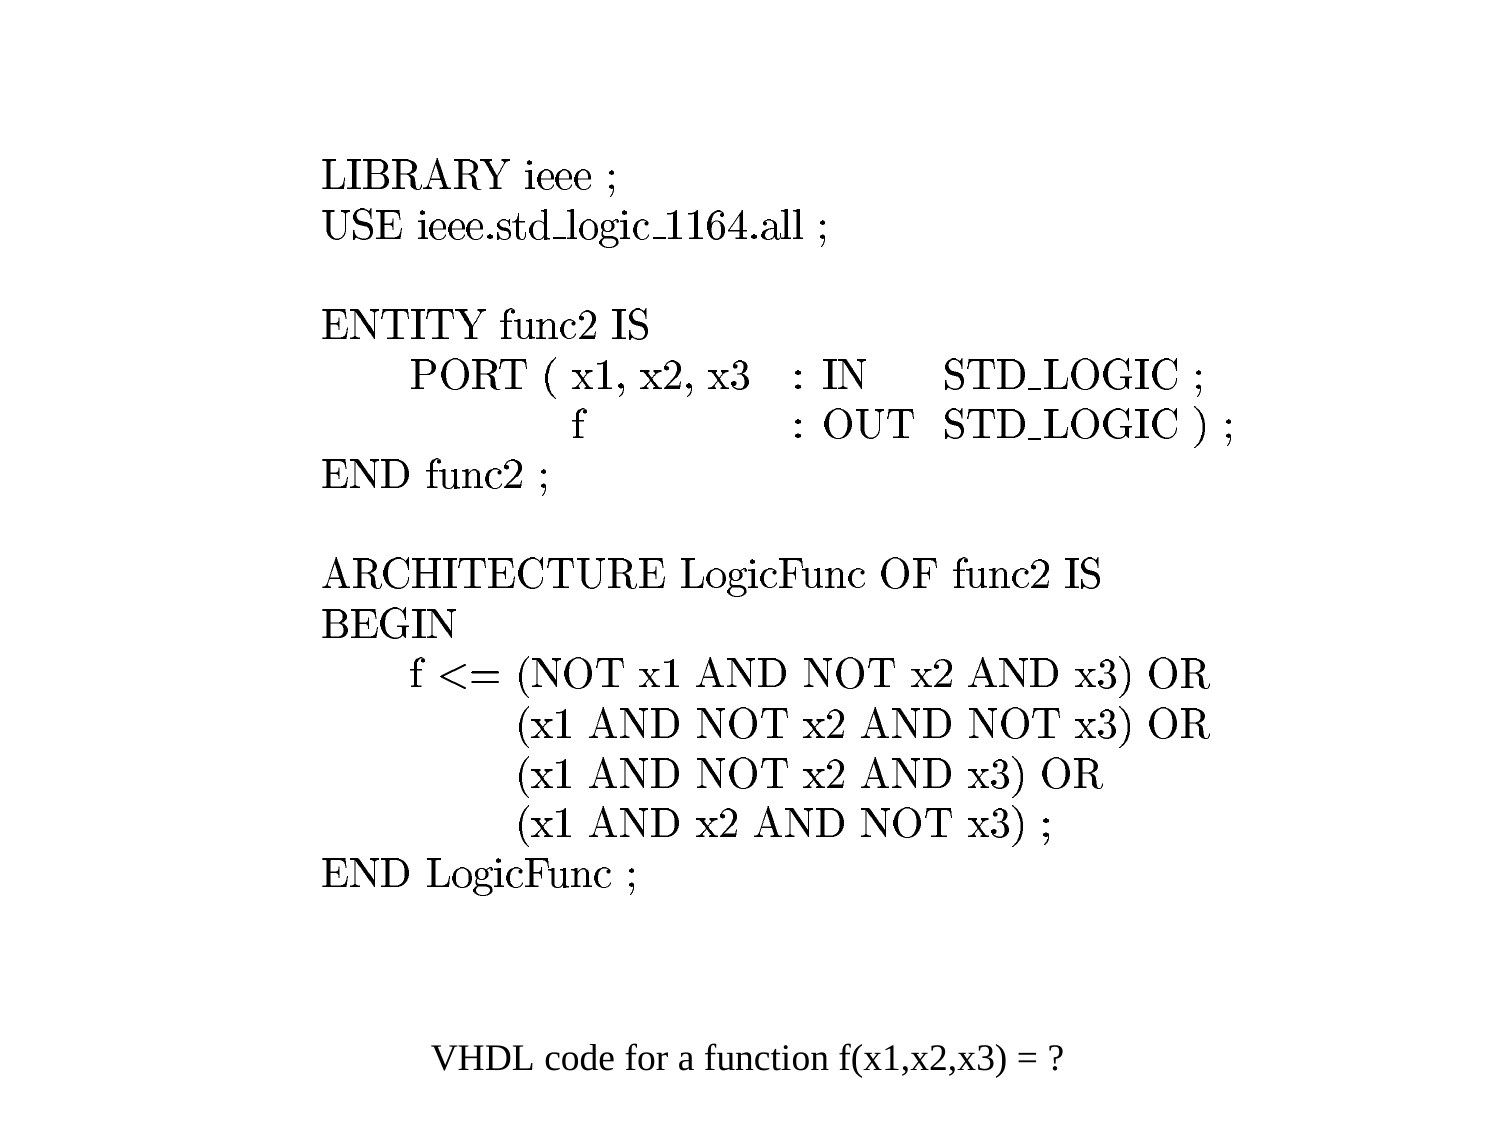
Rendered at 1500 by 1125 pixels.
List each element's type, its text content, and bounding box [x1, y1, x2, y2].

picture [322, 158, 1232, 896]
text_box VHDL code for a function f(x1,x2,x3) = ? [275, 1025, 1222, 1101]
